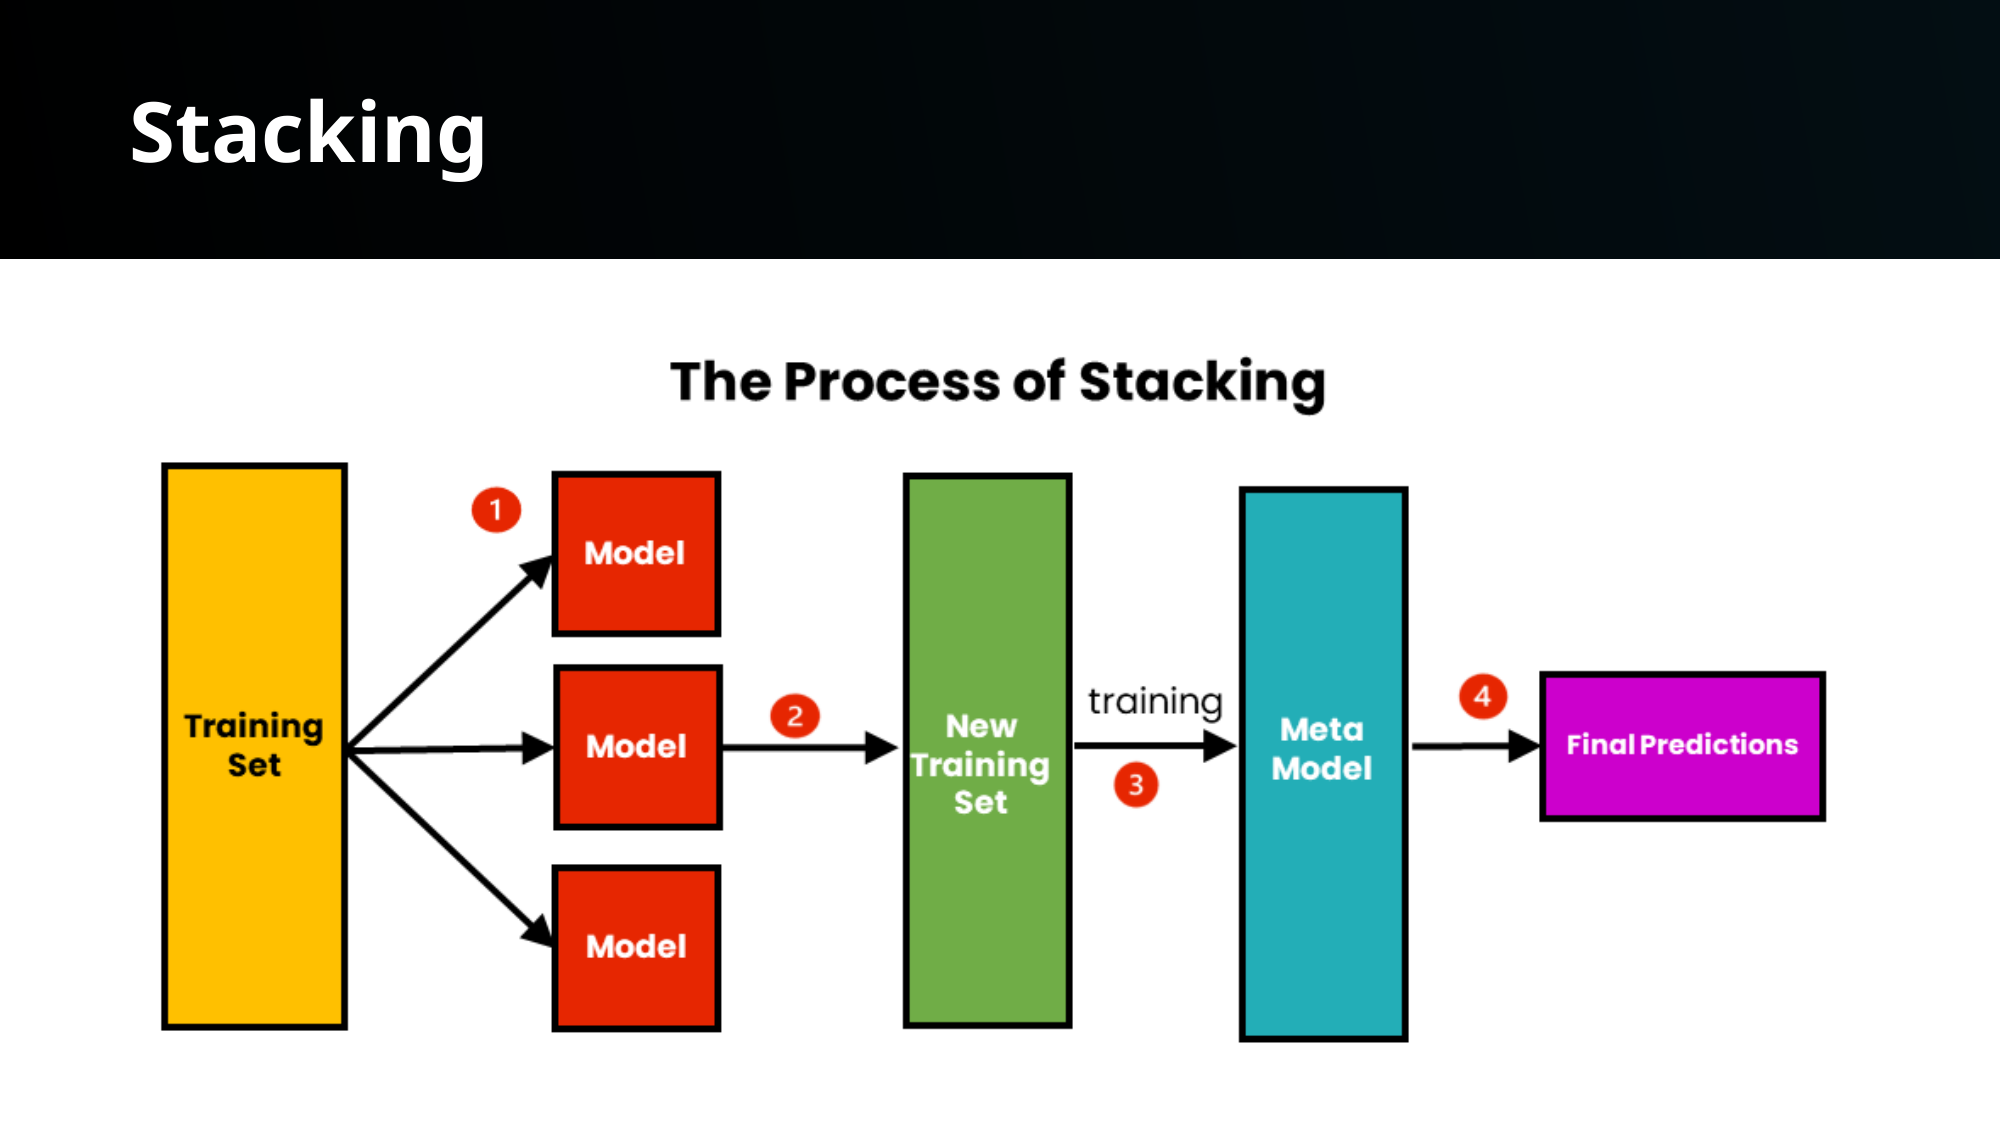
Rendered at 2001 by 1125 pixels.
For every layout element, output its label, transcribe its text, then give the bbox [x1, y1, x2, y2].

picture [109, 322, 1891, 1053]
text_box [0, 0, 2000, 1125]
title Stacking [114, 40, 1274, 231]
